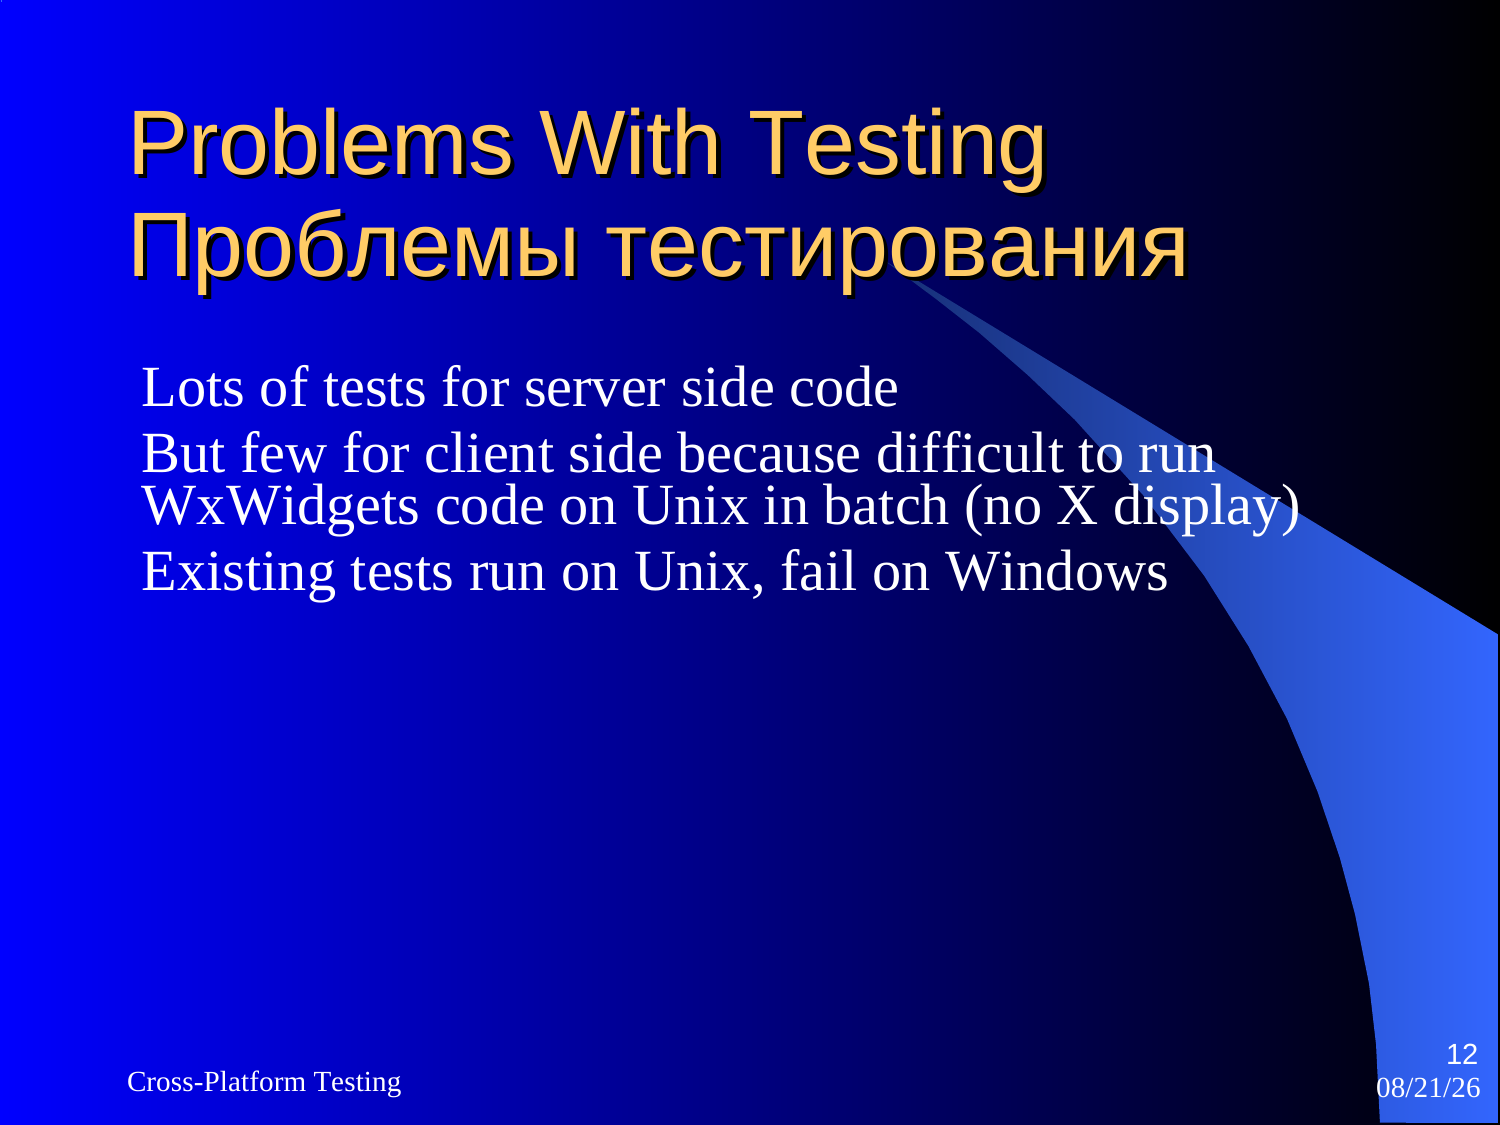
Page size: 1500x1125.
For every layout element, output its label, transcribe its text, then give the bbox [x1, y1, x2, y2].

title Problems With Testing Проблемы тестирования [111, 83, 1438, 304]
list Lots of tests for server side code But few for client side because difficult to run WxWidgets code on Unix in batch (no X display) Existing tests run on Unix, fail on Windows [111, 278, 1387, 1001]
